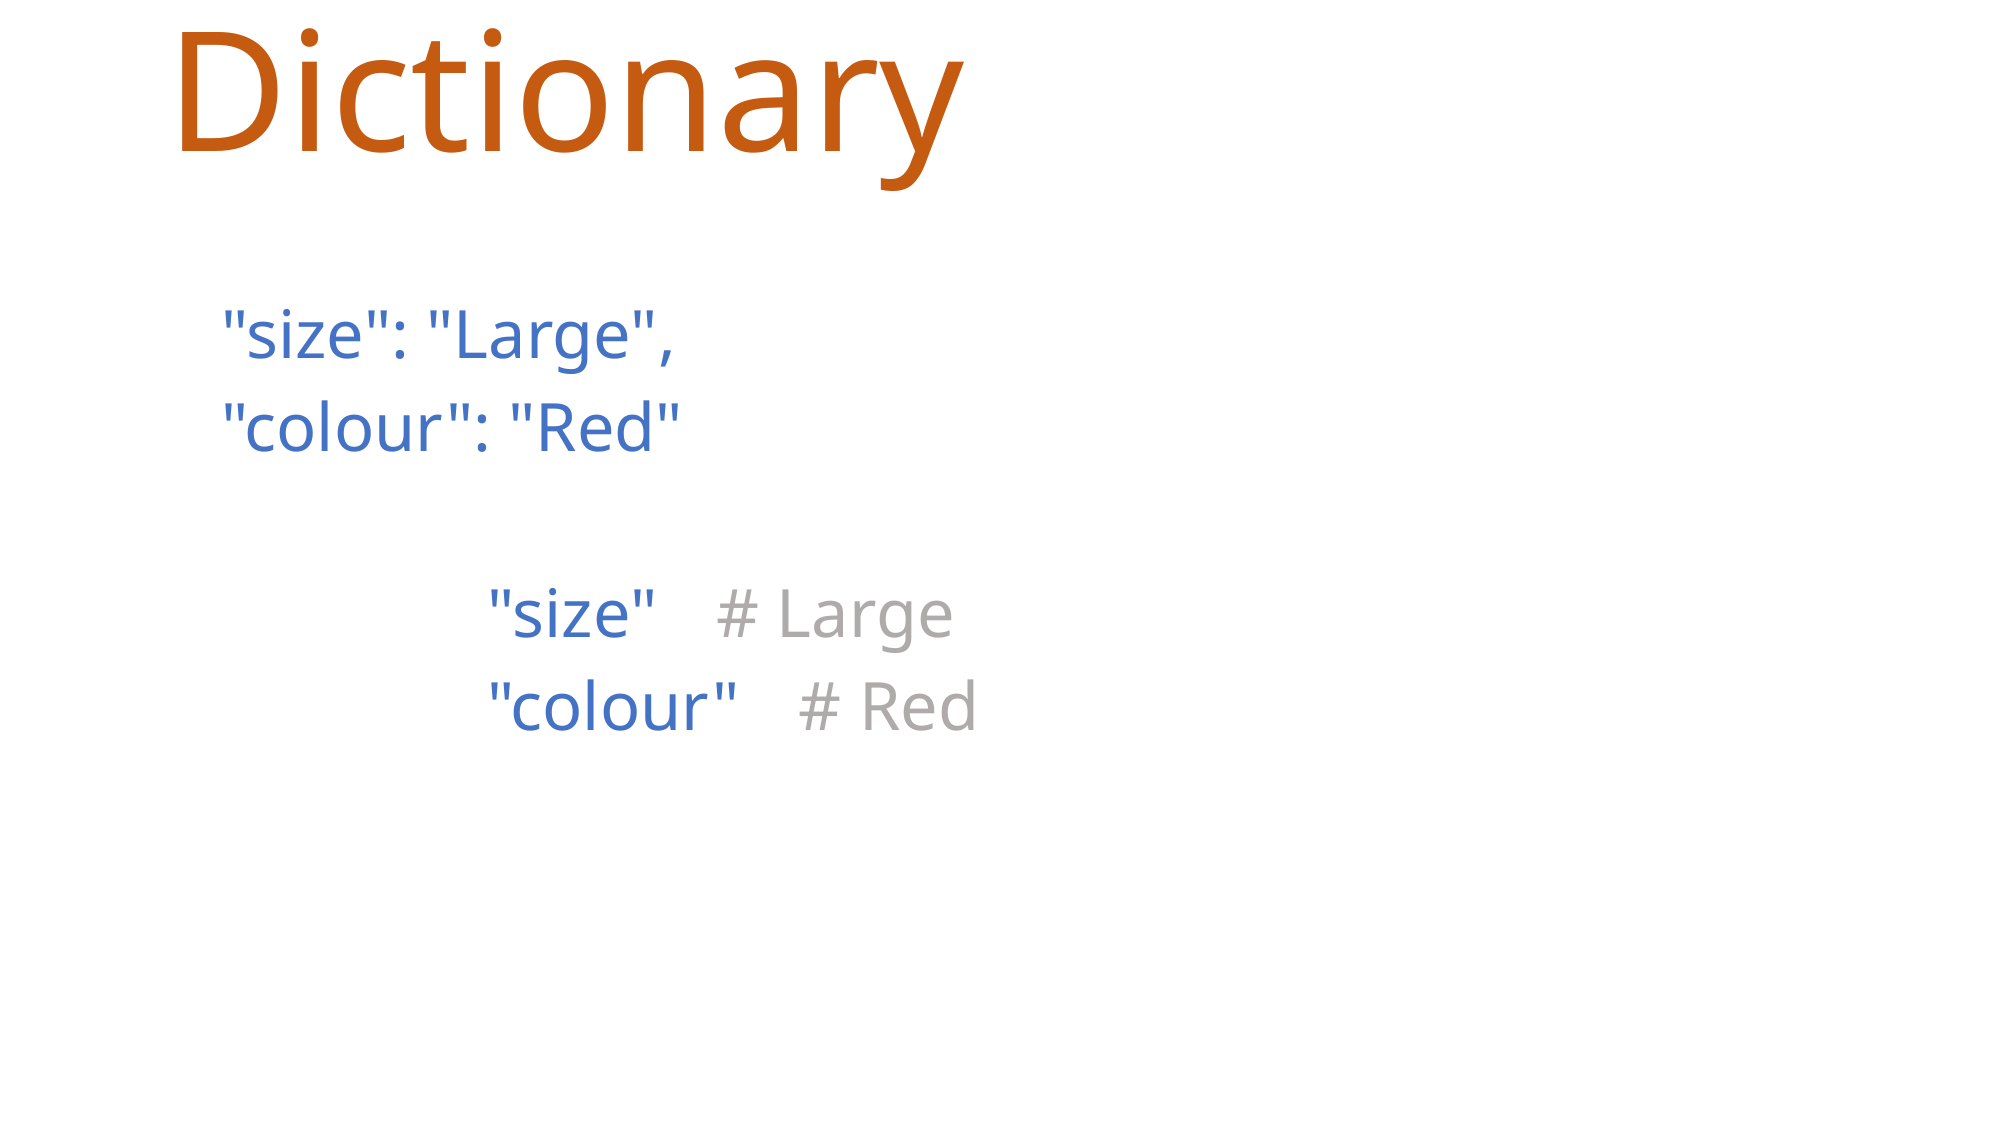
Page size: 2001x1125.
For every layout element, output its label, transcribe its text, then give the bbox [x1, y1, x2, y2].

list Dictionary shirt = { "size": "Large", "colour": "Red" } print(shirt["size"]) # Large print(shirt["colour"]) # Red [137, 0, 1863, 1014]
